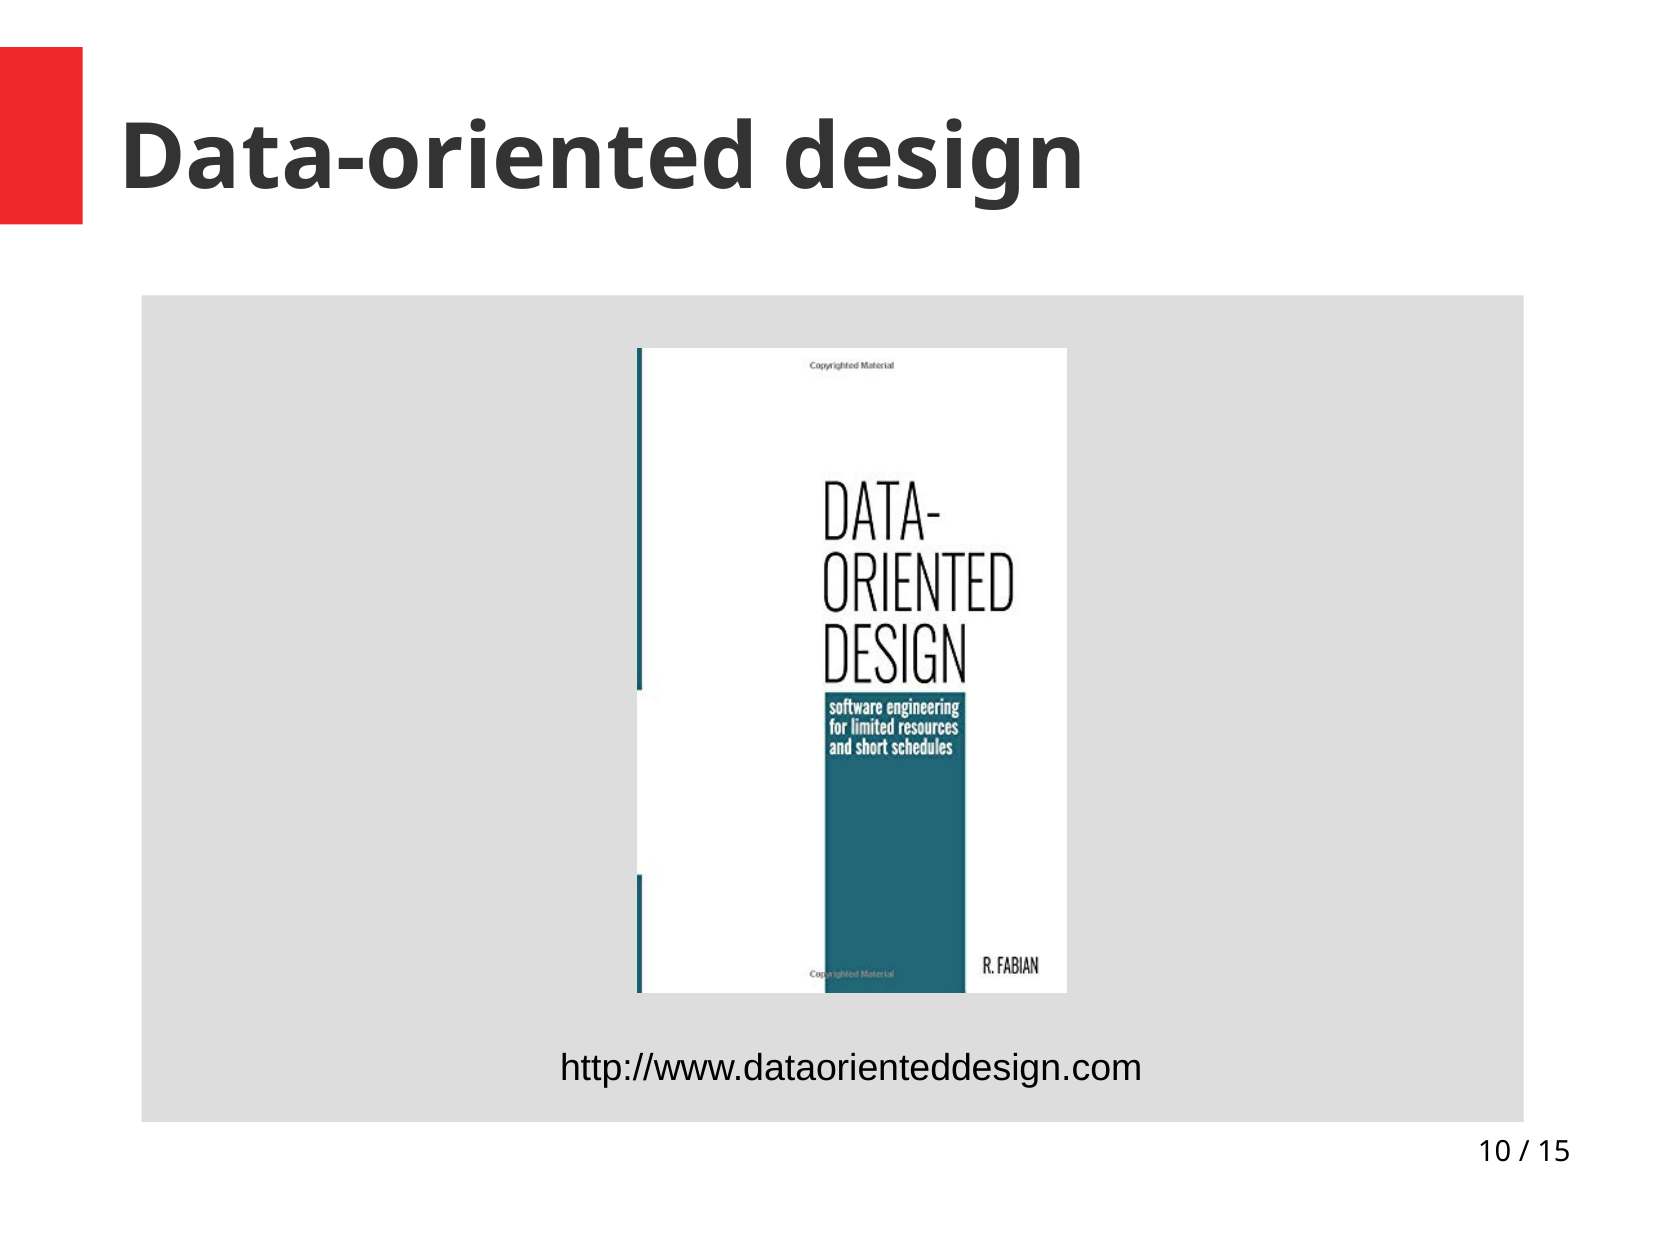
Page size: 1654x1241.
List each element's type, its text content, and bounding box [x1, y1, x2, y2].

picture [637, 348, 1067, 993]
title Data-oriented design [118, 49, 1571, 257]
text_box http://www.dataorienteddesign.com [545, 1039, 1158, 1096]
text_box [141, 295, 1524, 1123]
